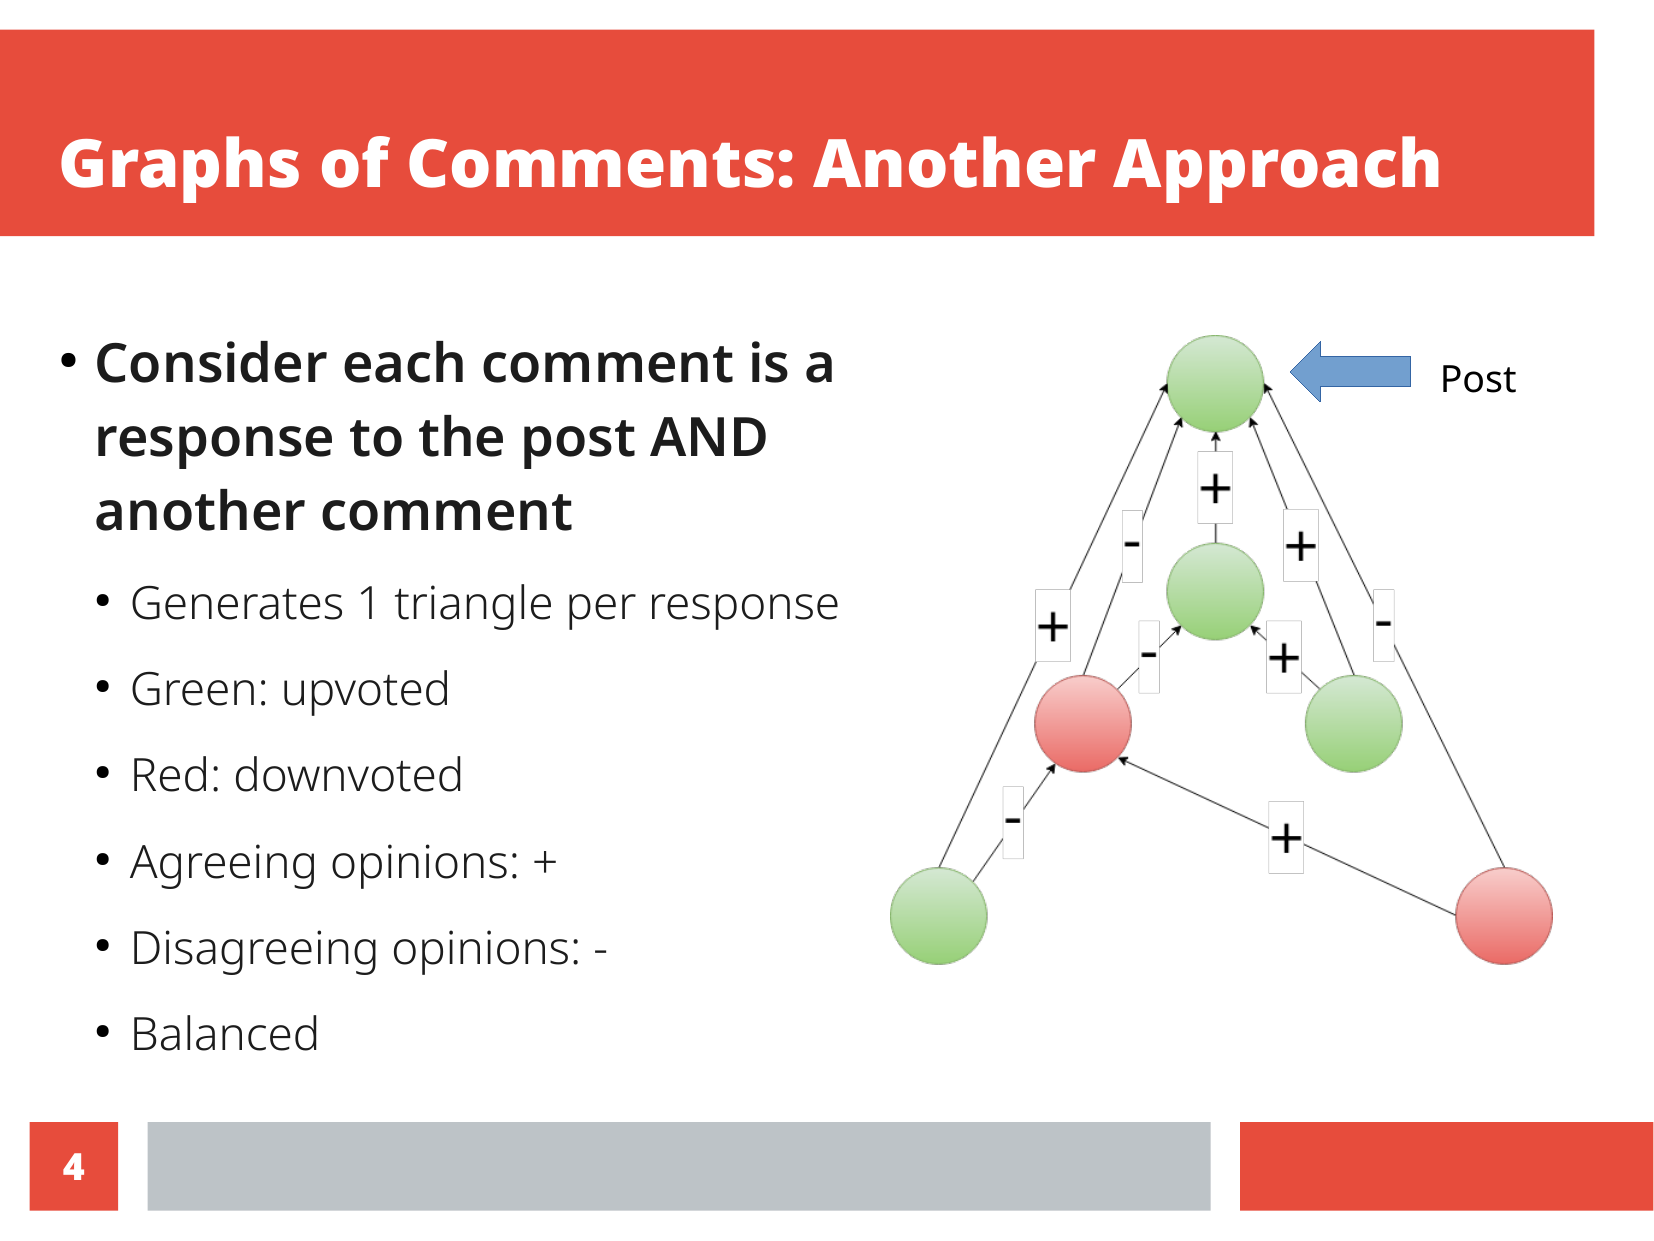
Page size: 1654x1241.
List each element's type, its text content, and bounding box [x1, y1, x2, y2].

list Consider each comment is a response to the post AND another comment Generates 1 triangle per response Green: upvoted Red: downvoted Agreeing opinions: + Disagreeing opinions: - Balanced [59, 324, 856, 1093]
text_box Post [1425, 345, 1654, 404]
title Graphs of Comments: Another Approach [59, 59, 1595, 207]
picture [890, 335, 1553, 966]
text_box [1290, 341, 1411, 402]
